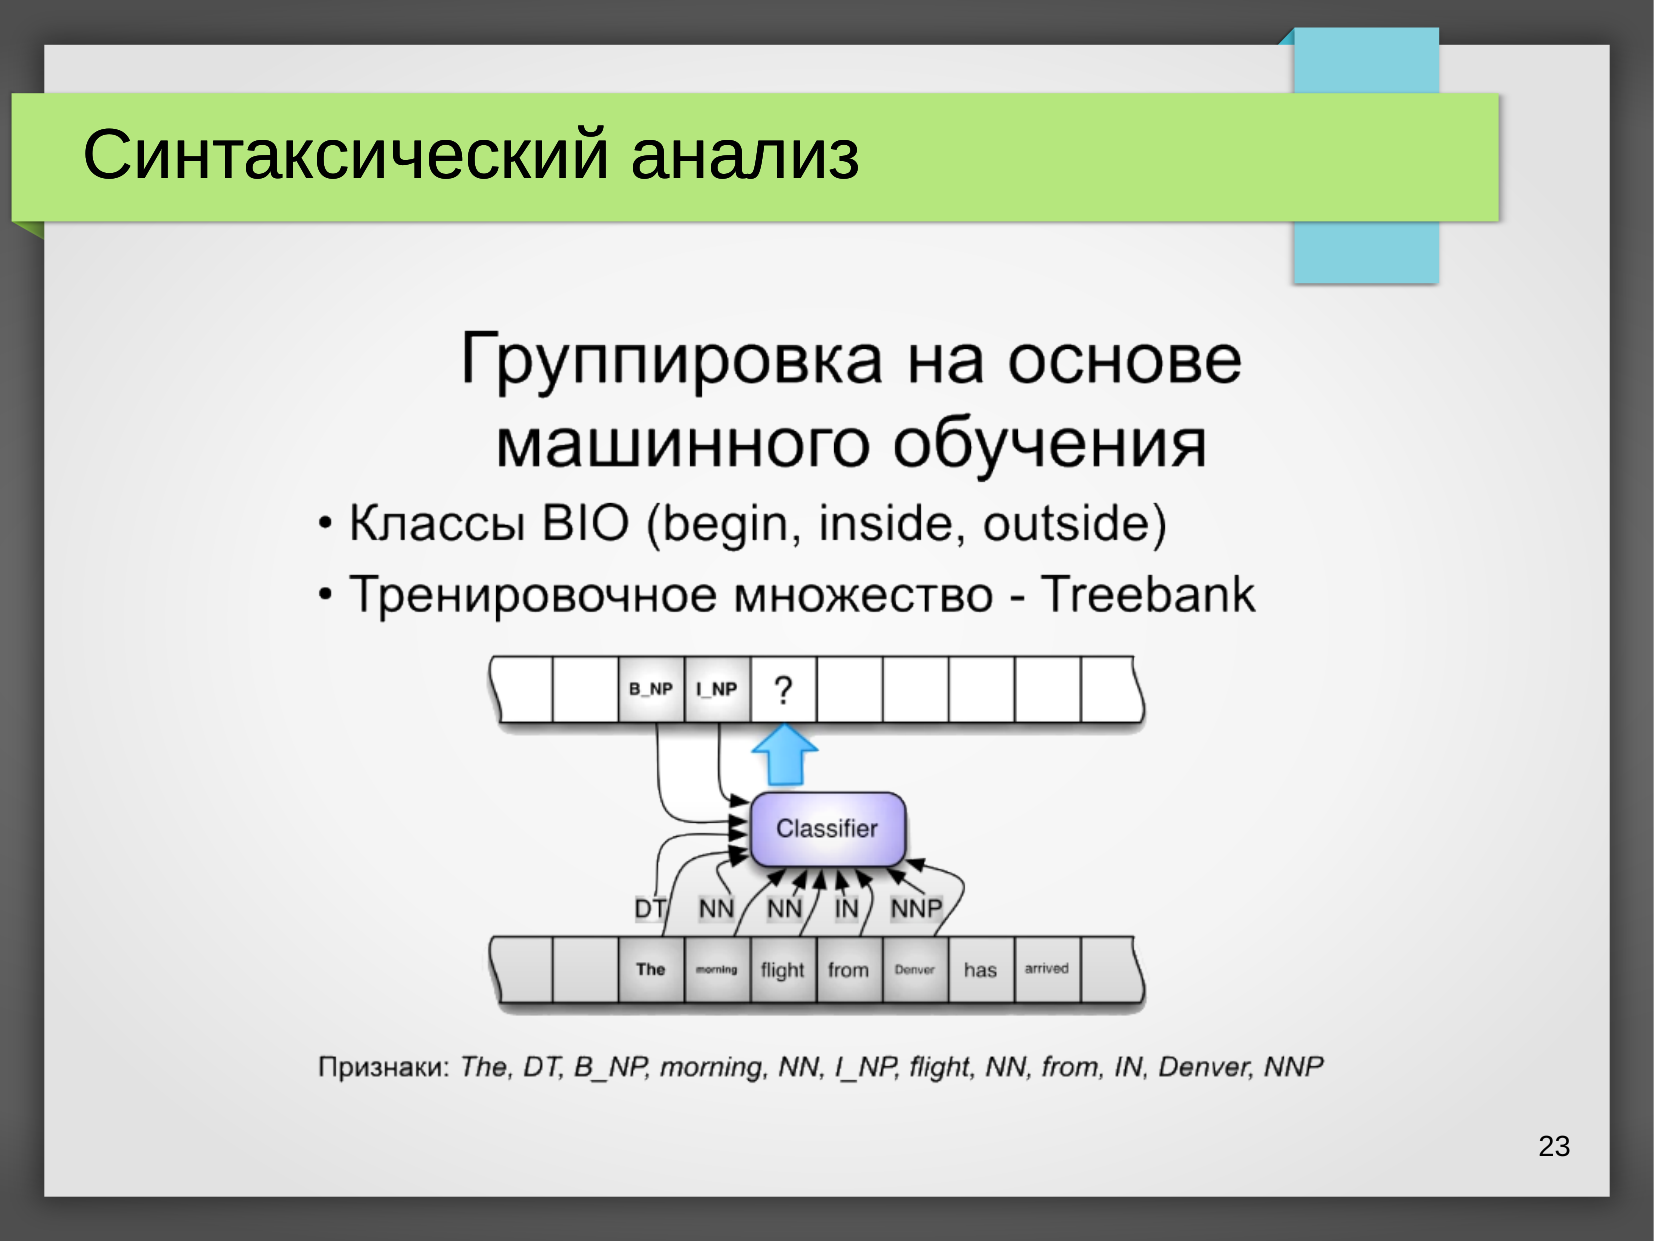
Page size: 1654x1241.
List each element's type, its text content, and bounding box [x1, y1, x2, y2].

picture [0, 0, 1654, 1241]
title Синтаксический анализ [82, 114, 993, 194]
